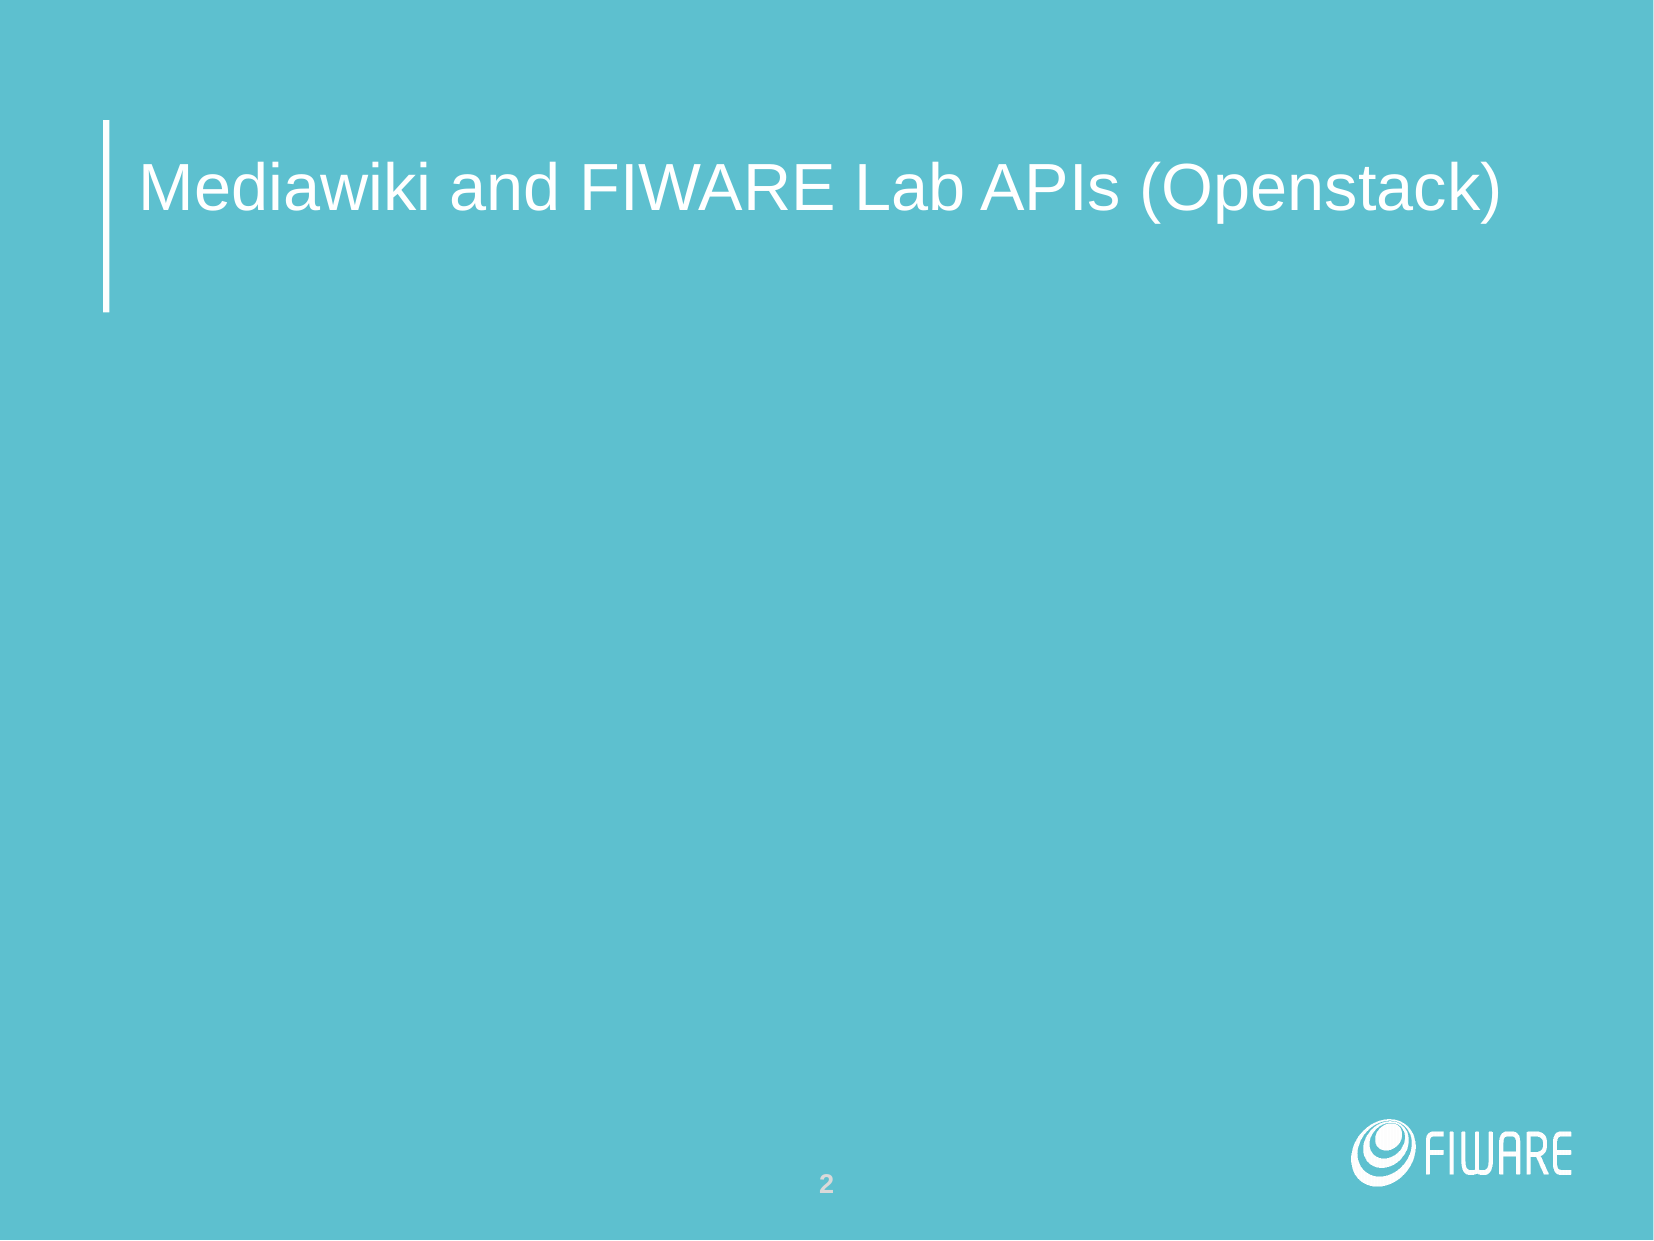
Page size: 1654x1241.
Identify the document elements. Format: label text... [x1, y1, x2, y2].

picture [1339, 1098, 1586, 1201]
title Mediawiki and FIWARE Lab APIs (Openstack) [123, 128, 1530, 322]
slide_number <number> [733, 1149, 921, 1216]
